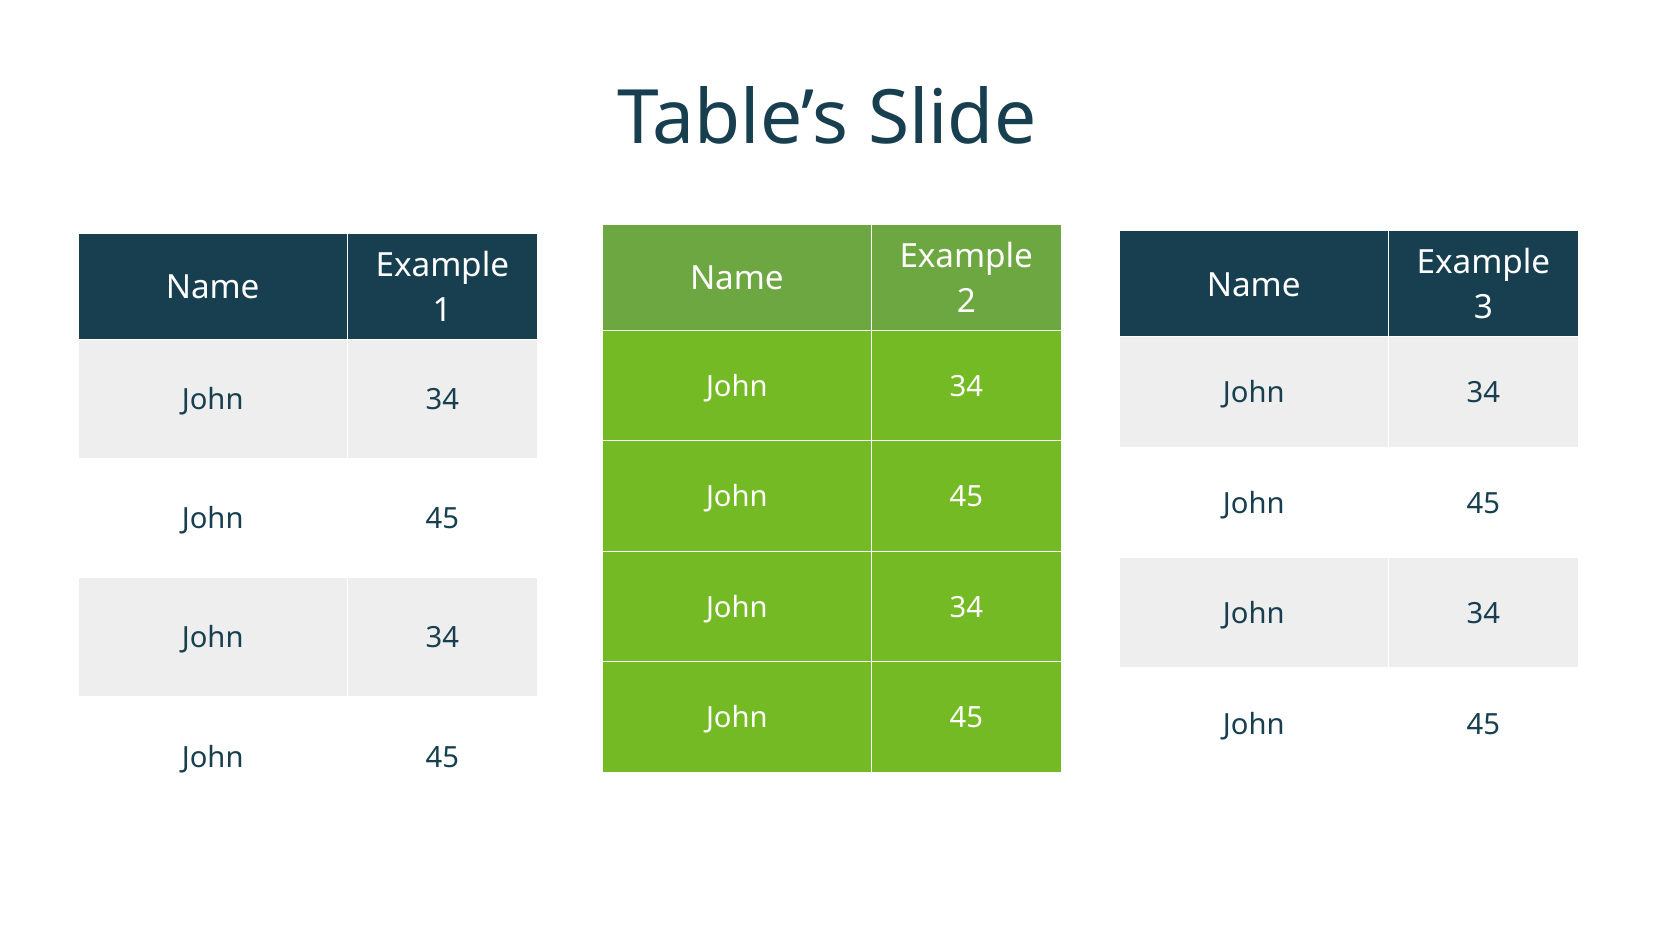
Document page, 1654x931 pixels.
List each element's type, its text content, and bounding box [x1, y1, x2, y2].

table_cell 45 [348, 697, 537, 815]
table_header Example 1 [348, 234, 537, 339]
table_cell John [603, 441, 871, 551]
table_cell John [79, 697, 347, 815]
table_header Name [603, 225, 871, 330]
table_cell 34 [1389, 337, 1578, 447]
table_cell John [79, 340, 347, 458]
table_cell John [1120, 558, 1388, 667]
table_cell John [1120, 337, 1388, 447]
table_header Name [79, 234, 347, 339]
table_cell John [603, 331, 871, 440]
table_header Example 3 [1389, 231, 1578, 336]
table_cell 45 [1389, 448, 1578, 557]
table_cell John [603, 662, 871, 772]
table_cell 34 [1389, 558, 1578, 667]
table_cell 45 [872, 662, 1061, 772]
table_cell 34 [872, 331, 1061, 440]
table_cell 34 [348, 340, 537, 458]
table_cell John [79, 578, 347, 696]
table_cell 45 [872, 441, 1061, 551]
table_cell John [79, 459, 347, 577]
table_cell 34 [872, 552, 1061, 661]
table_cell John [1120, 668, 1388, 778]
table_cell 45 [348, 459, 537, 577]
table_cell 45 [1389, 668, 1578, 778]
title Table’s Slide [82, 37, 1571, 193]
table_header Name [1120, 231, 1388, 336]
table_header Example 2 [872, 225, 1061, 330]
table_cell John [1120, 448, 1388, 557]
table_cell John [603, 552, 871, 661]
table_cell 34 [348, 578, 537, 696]
